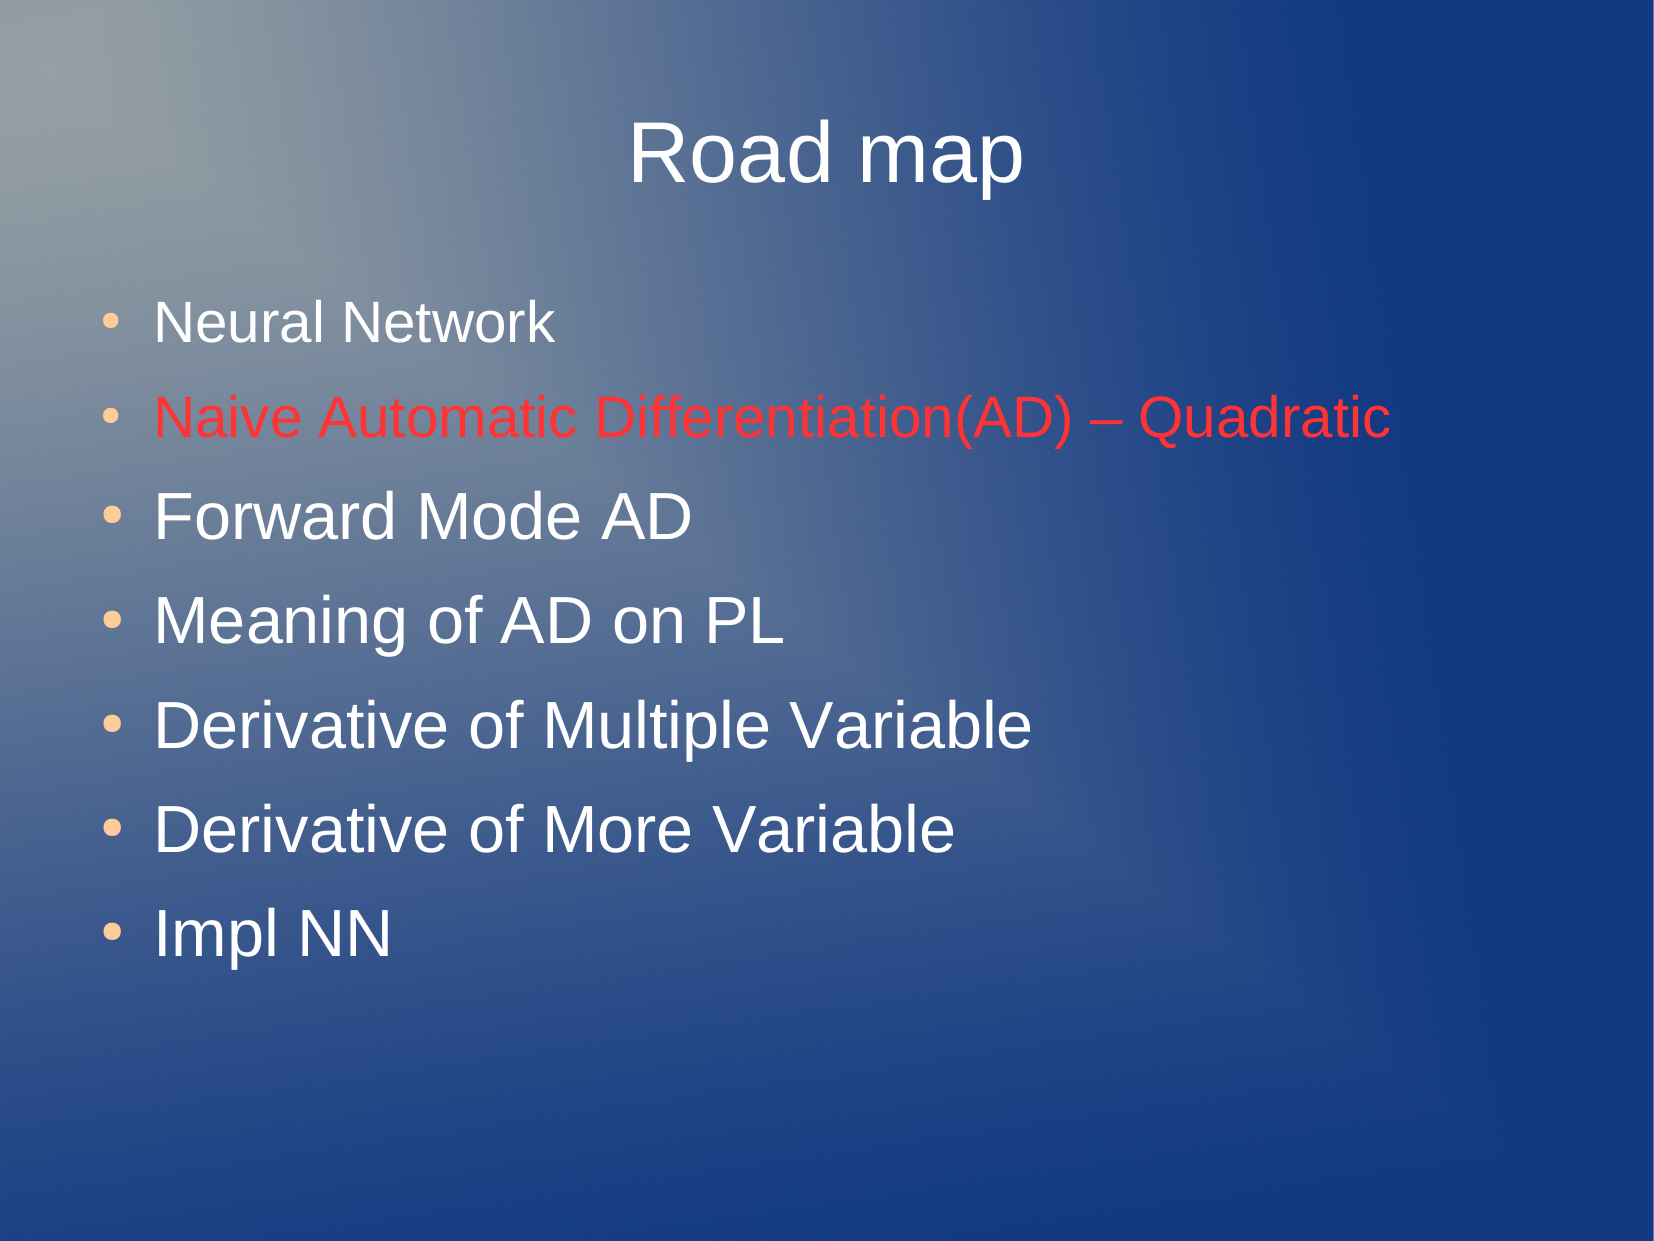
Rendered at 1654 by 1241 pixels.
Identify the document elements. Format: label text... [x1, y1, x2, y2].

picture [0, 0, 1654, 1241]
title Road map [82, 49, 1571, 257]
list Neural Network Naive Automatic Differentiation(AD) – Quadratic Forward Mode AD Meaning of AD on PL Derivative of Multiple Variable Derivative of More Variable Impl NN [82, 290, 1571, 1109]
